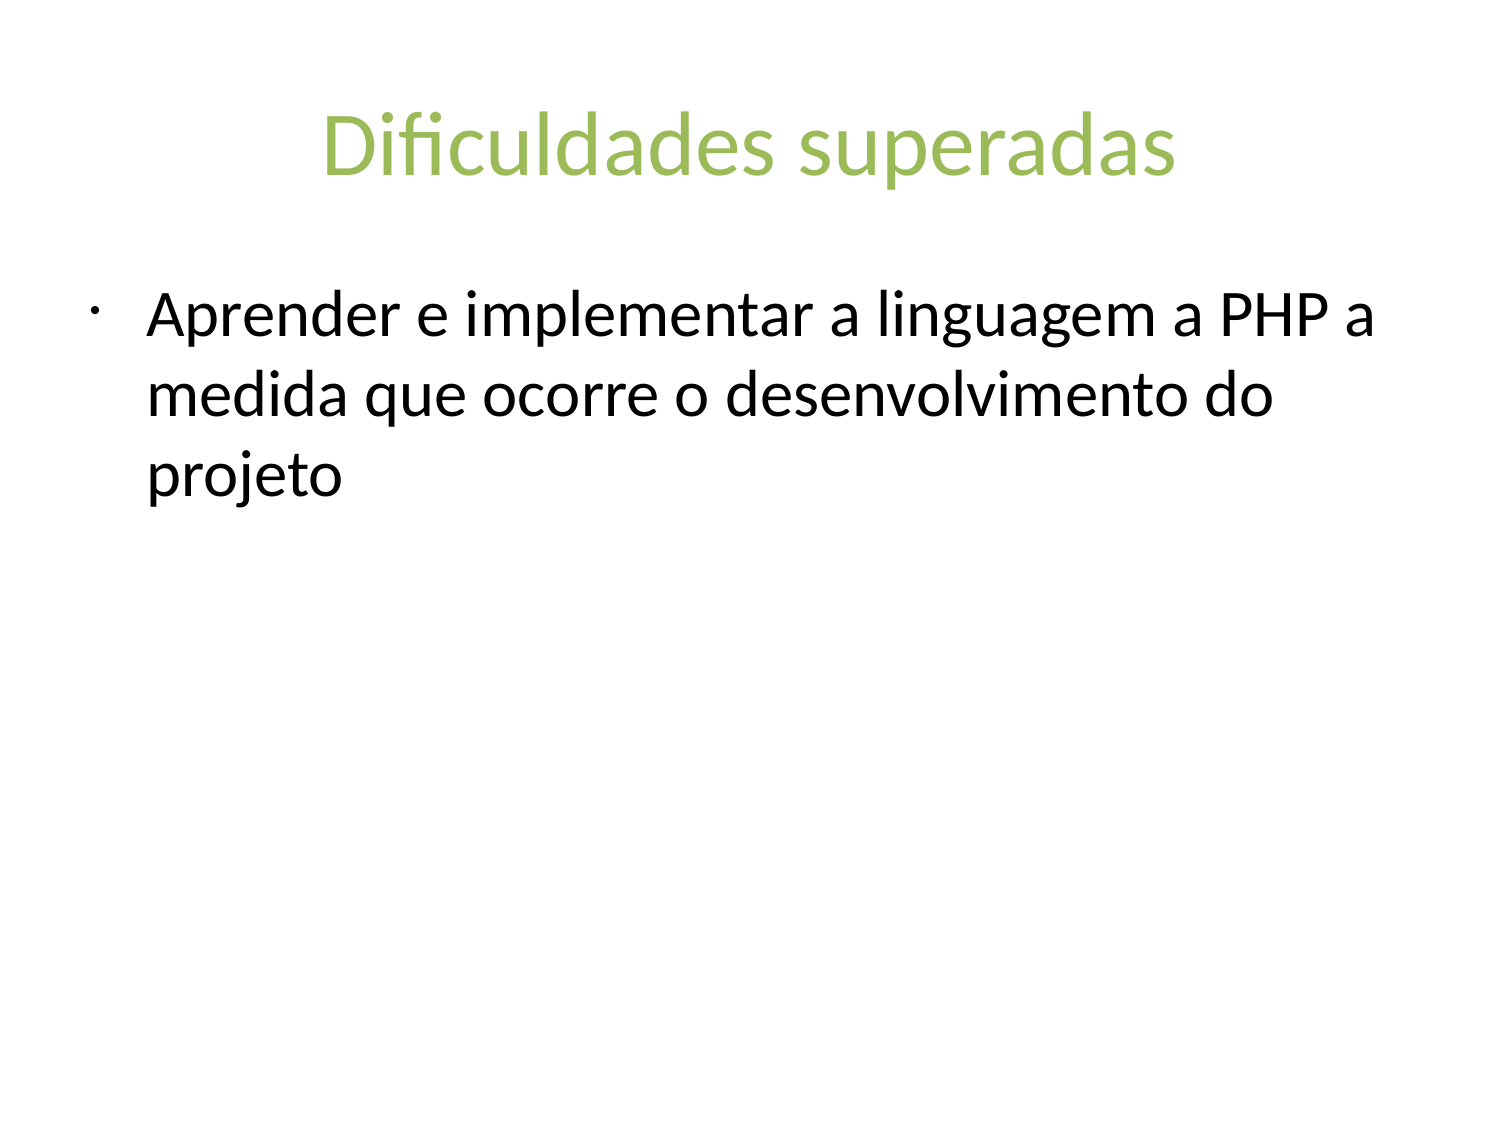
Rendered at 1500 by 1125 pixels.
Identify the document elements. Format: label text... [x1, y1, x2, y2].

title Dificuldades superadas [75, 45, 1425, 233]
list Aprender e implementar a linguagem a PHP a medida que ocorre o desenvolvimento do projeto [75, 262, 1425, 1005]
